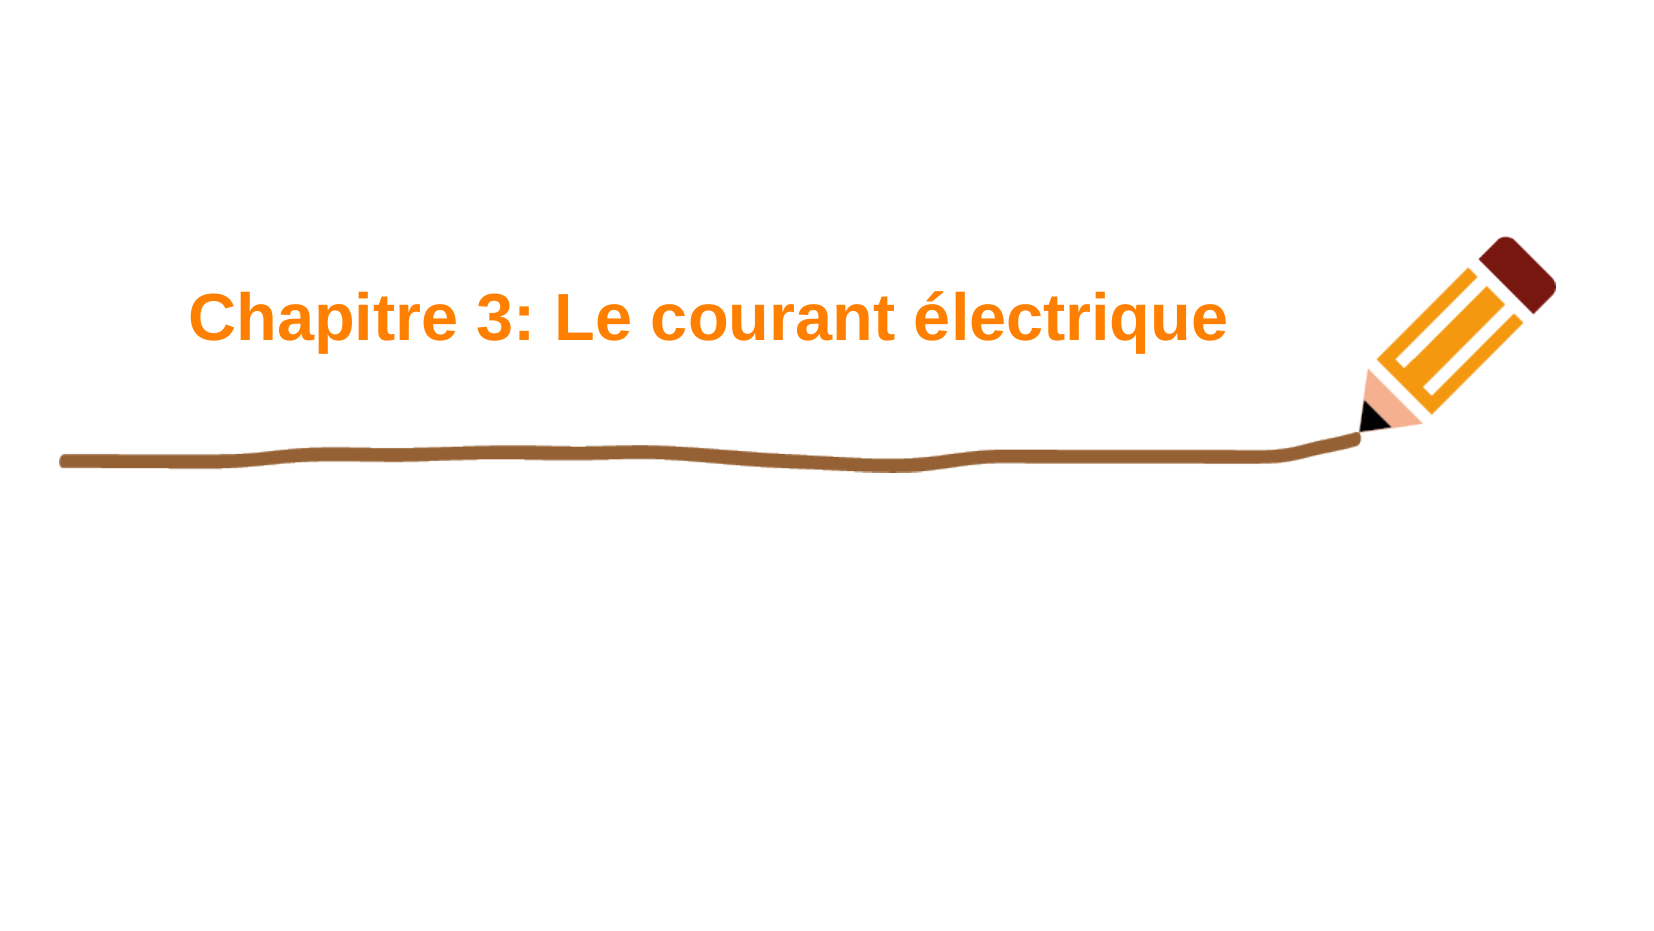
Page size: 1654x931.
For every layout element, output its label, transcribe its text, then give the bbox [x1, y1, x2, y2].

picture [59, 236, 1556, 473]
title Chapitre 3: Le courant électrique [88, 202, 1329, 433]
